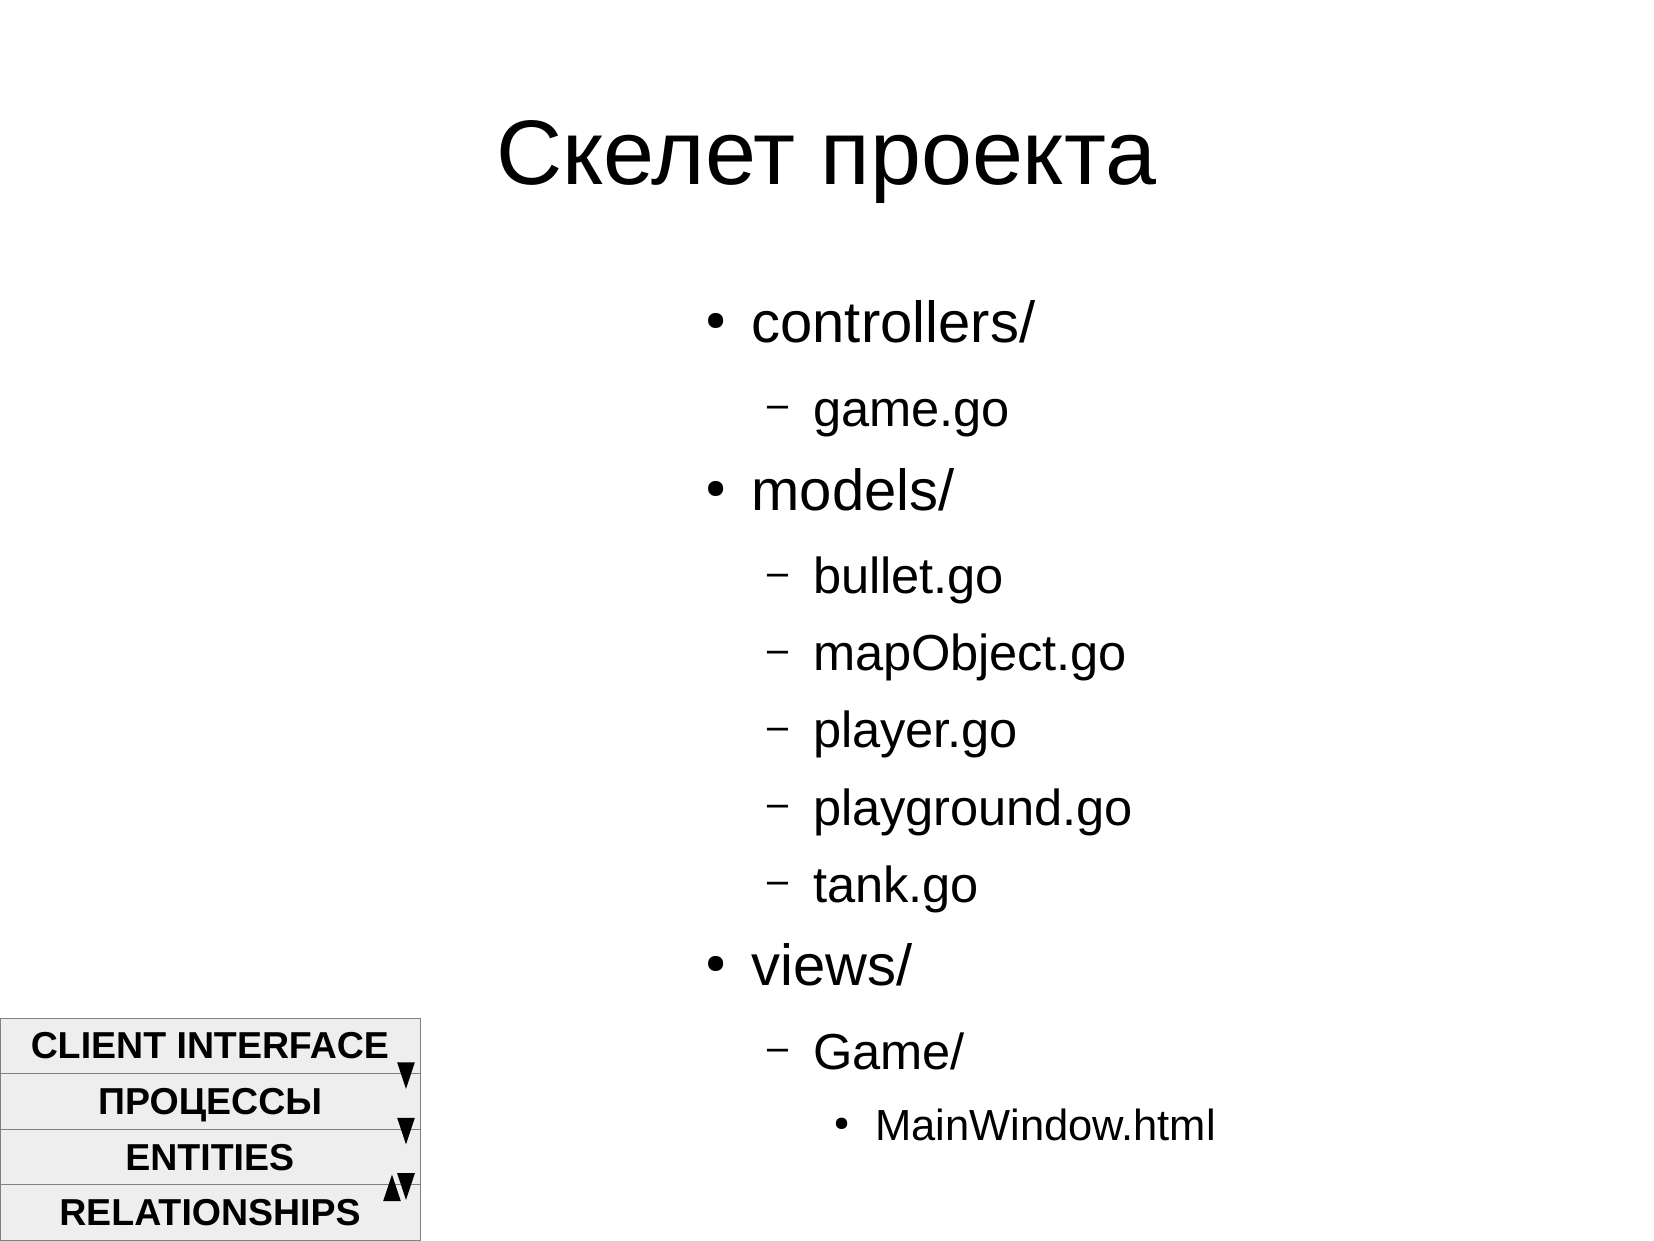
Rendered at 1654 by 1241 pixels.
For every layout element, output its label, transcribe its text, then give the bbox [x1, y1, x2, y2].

text_box CLIENT INTERFACE [0, 1018, 421, 1074]
list controllers/ game.go models/ bullet.go mapObject.go player.go playground.go tank.go views/ Game/ MainWindow.html [690, 290, 1571, 1156]
text_box ПРОЦЕССЫ [0, 1074, 421, 1130]
text_box RELATIONSHIPS [0, 1184, 421, 1241]
text_box ENTITIES [0, 1130, 421, 1184]
title Скелет проекта [82, 49, 1571, 257]
